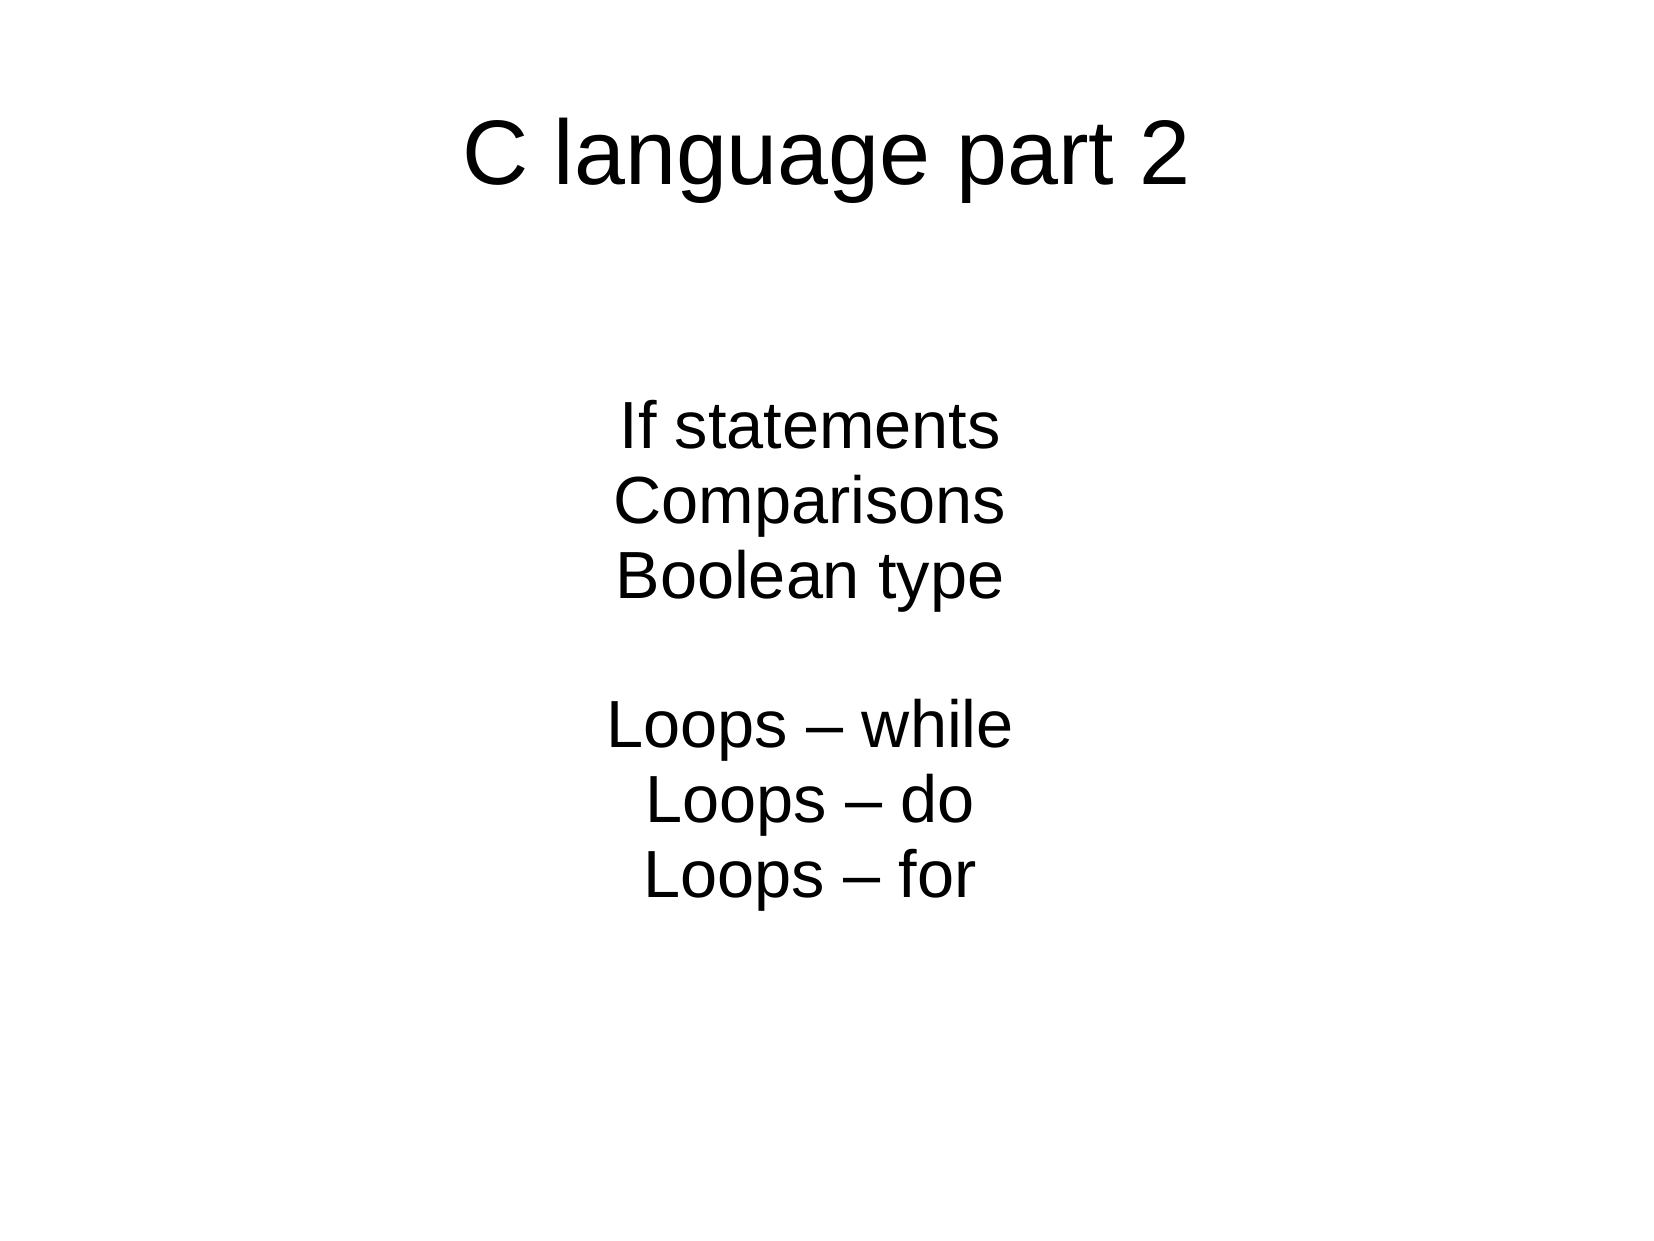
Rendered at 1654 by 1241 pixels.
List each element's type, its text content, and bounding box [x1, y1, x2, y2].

subtitle If statements Comparisons Boolean type Loops – while Loops – do Loops – for [82, 290, 1538, 1010]
title C language part 2 [82, 49, 1571, 257]
